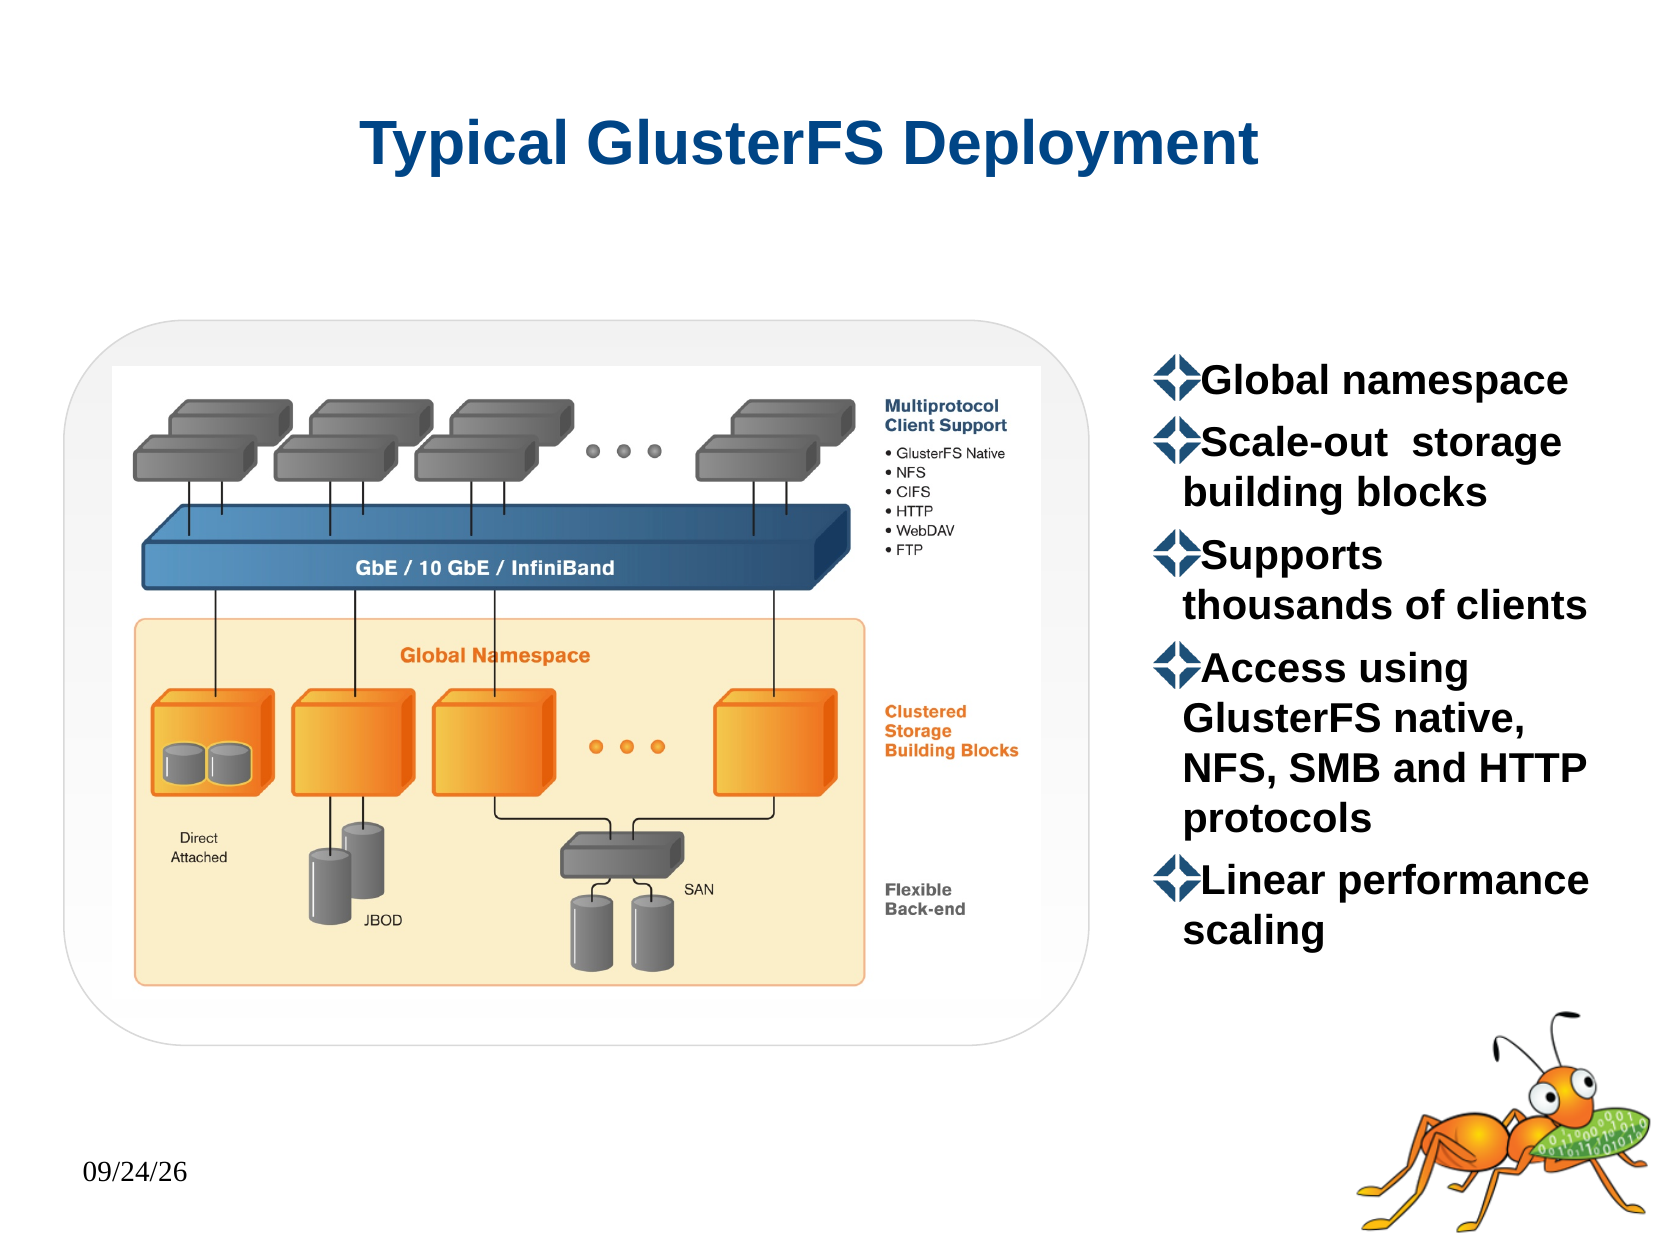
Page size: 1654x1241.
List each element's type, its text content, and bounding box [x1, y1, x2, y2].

text_box [63, 320, 1089, 1046]
picture [1353, 1009, 1654, 1235]
list Global namespace Scale-out storage building blocks Supports thousands of clients Access using GlusterFS native, NFS, SMB and HTTP protocols Linear performance scaling [1138, 345, 1614, 1046]
text_box Typical GlusterFS Deployment [29, 100, 1591, 185]
picture [112, 366, 1041, 999]
